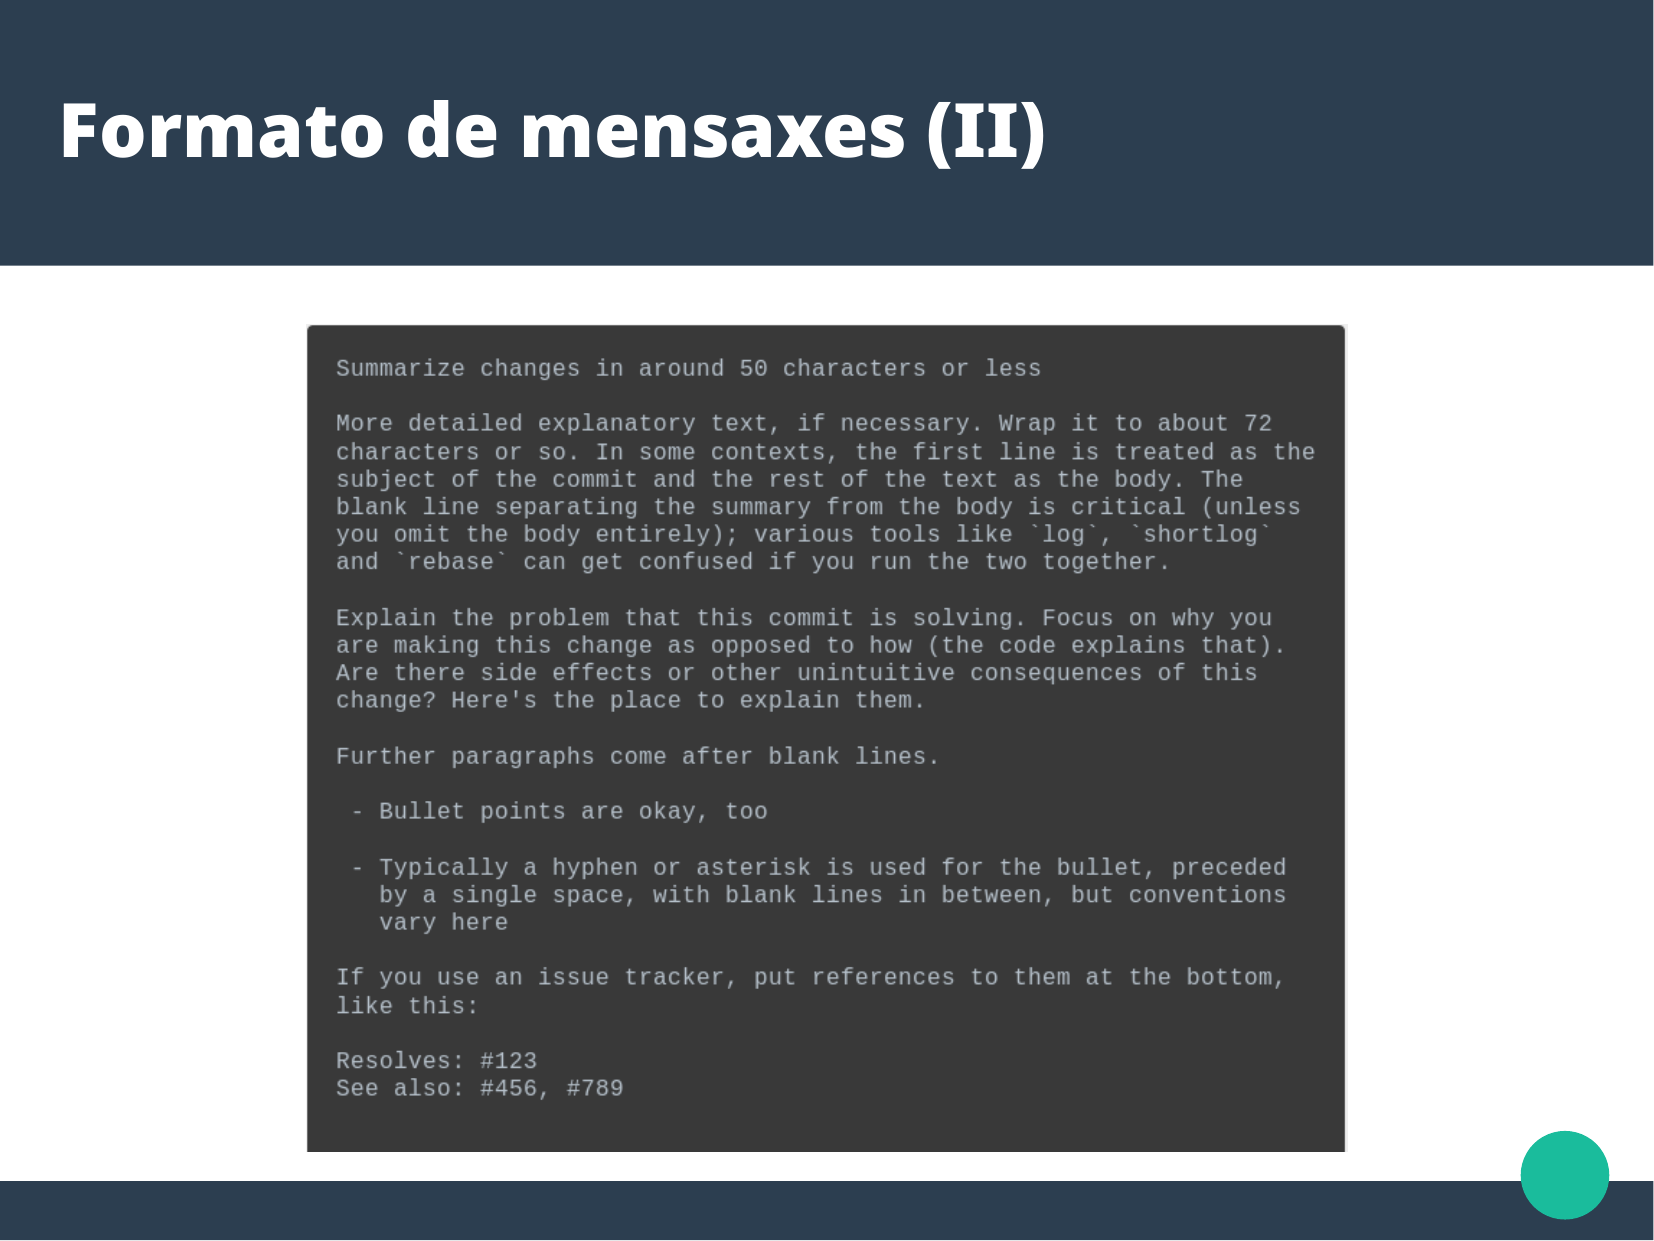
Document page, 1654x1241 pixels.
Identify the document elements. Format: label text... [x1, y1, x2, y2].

title Formato de mensaxes (II) [59, 49, 1595, 207]
picture [306, 324, 1348, 1152]
